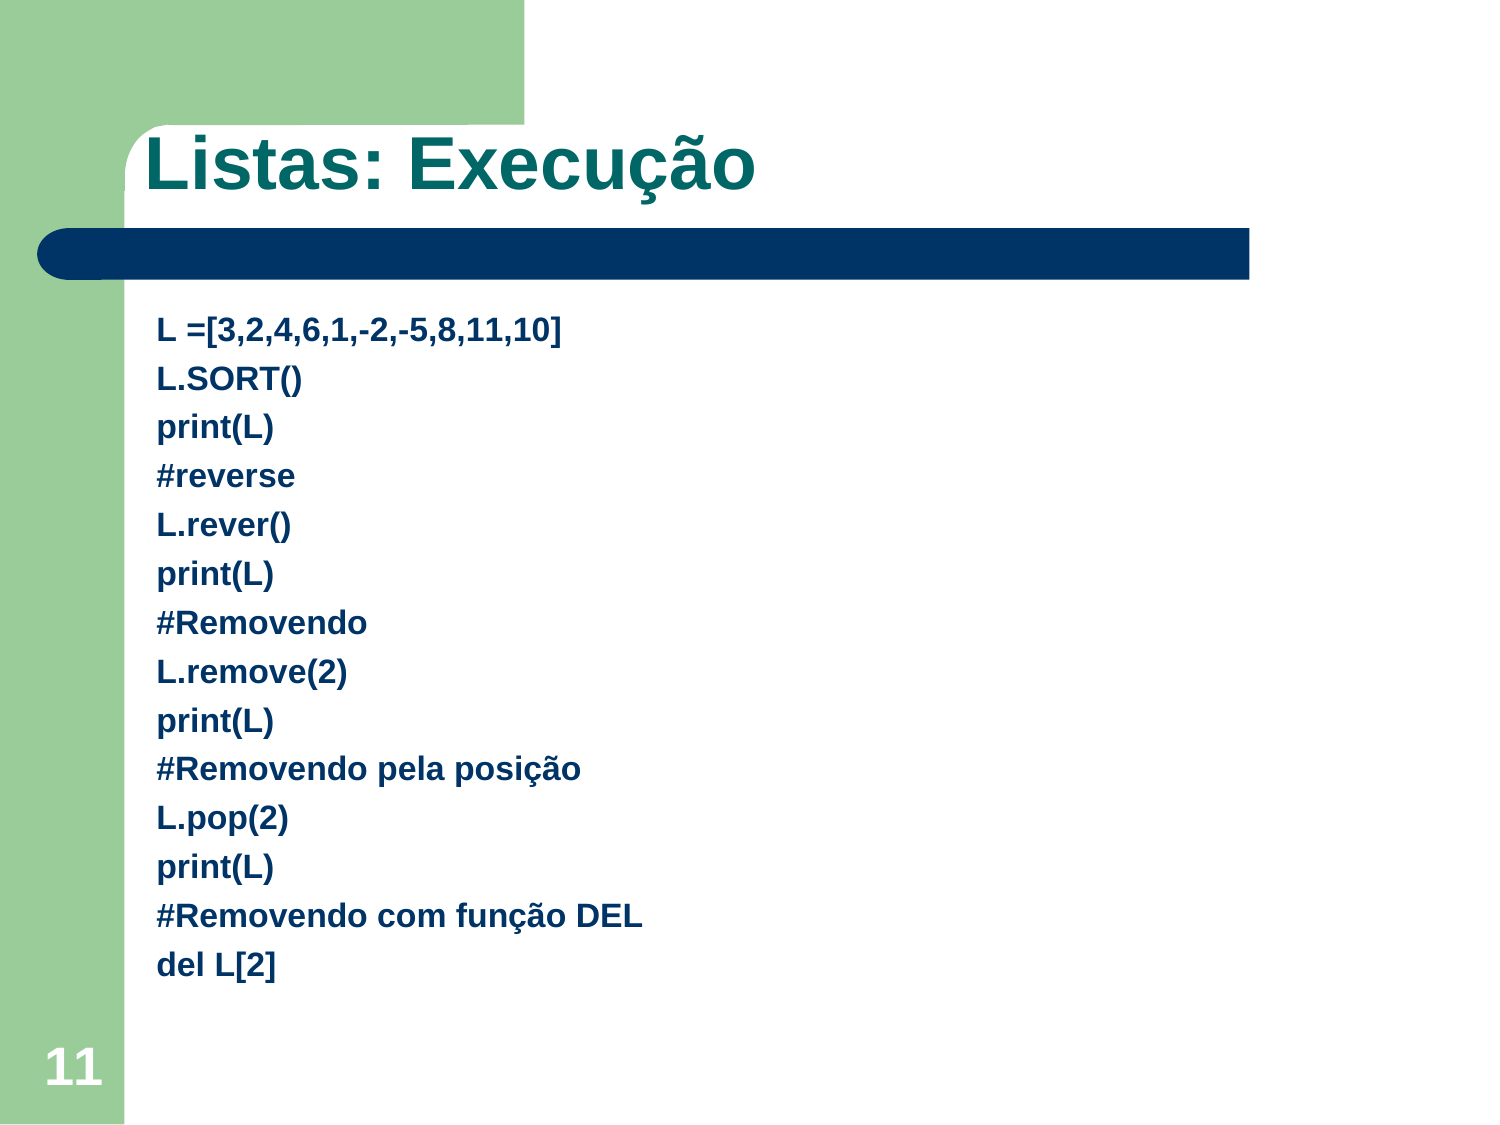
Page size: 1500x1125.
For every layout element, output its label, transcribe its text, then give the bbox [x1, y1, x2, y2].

title Listas: Execução [129, 49, 1500, 214]
list L =[3,2,4,6,1,-2,-5,8,11,10] L.SORT() print(L) #reverse L.rever() print(L) #Removendo L.remove(2) print(L) #Removendo pela posição L.pop(2) print(L) #Removendo com função DEL del L[2] [141, 299, 1447, 999]
text_box <número> [12, 1023, 138, 1105]
